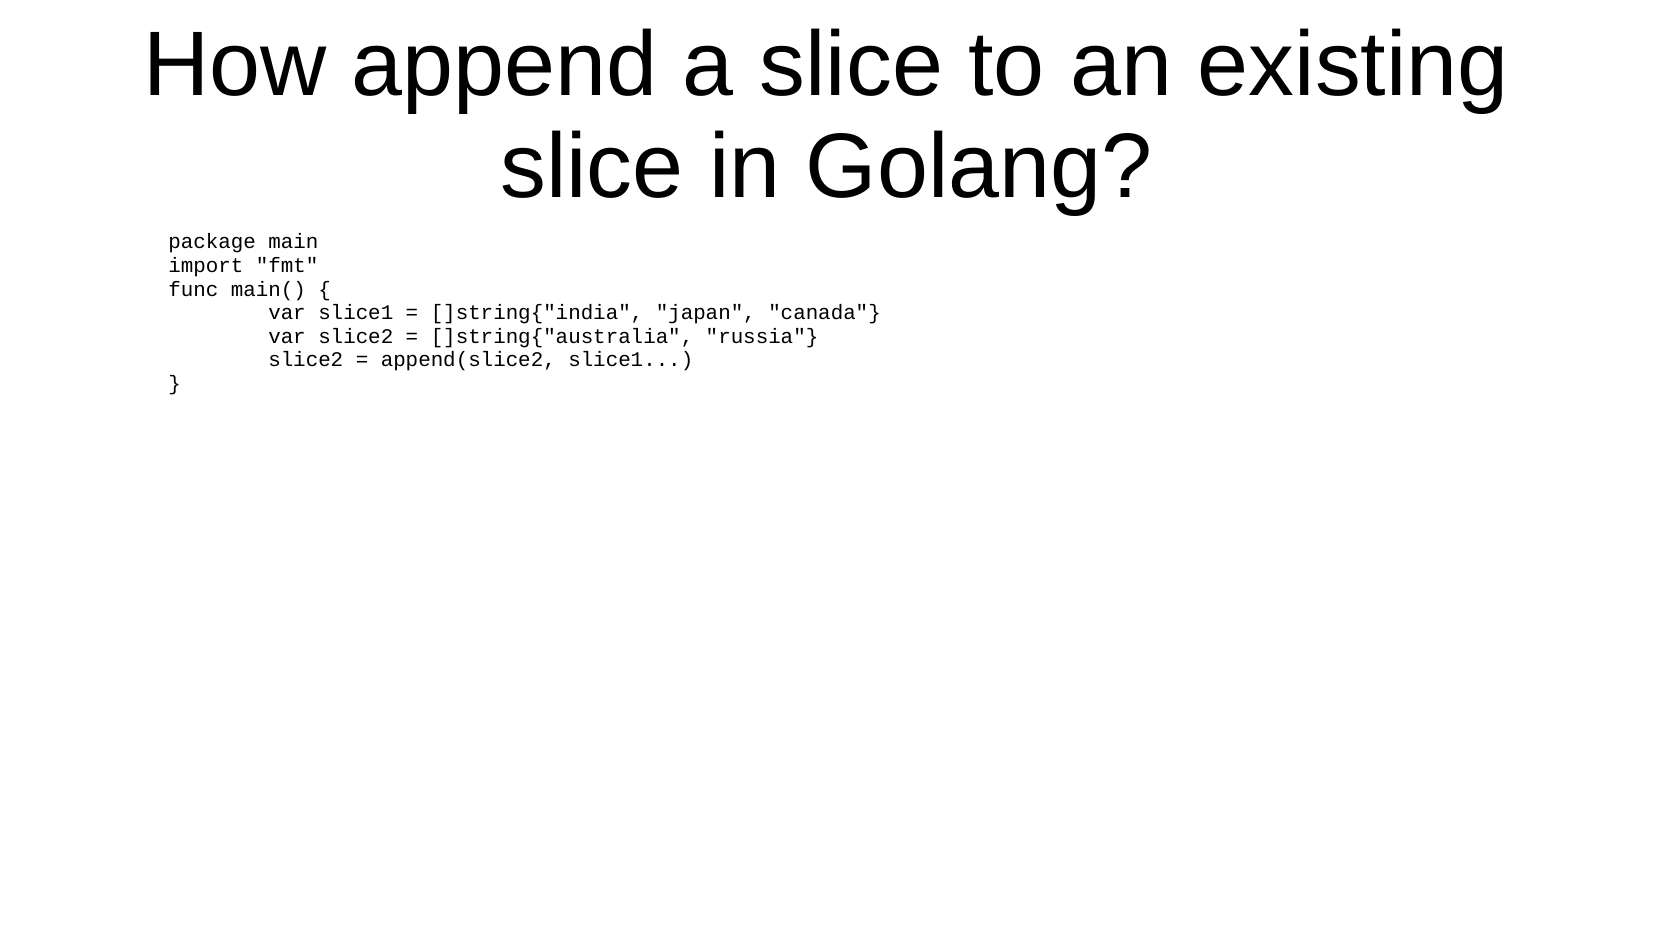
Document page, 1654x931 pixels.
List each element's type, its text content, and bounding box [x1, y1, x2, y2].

text_box package main import "fmt" func main() { var slice1 = []string{"india", "japan", "canada"} var slice2 = []string{"australia", "russia"} slice2 = append(slice2, slice1...) } [153, 224, 1204, 557]
title How append a slice to an existing slice in Golang? [82, 12, 1571, 218]
